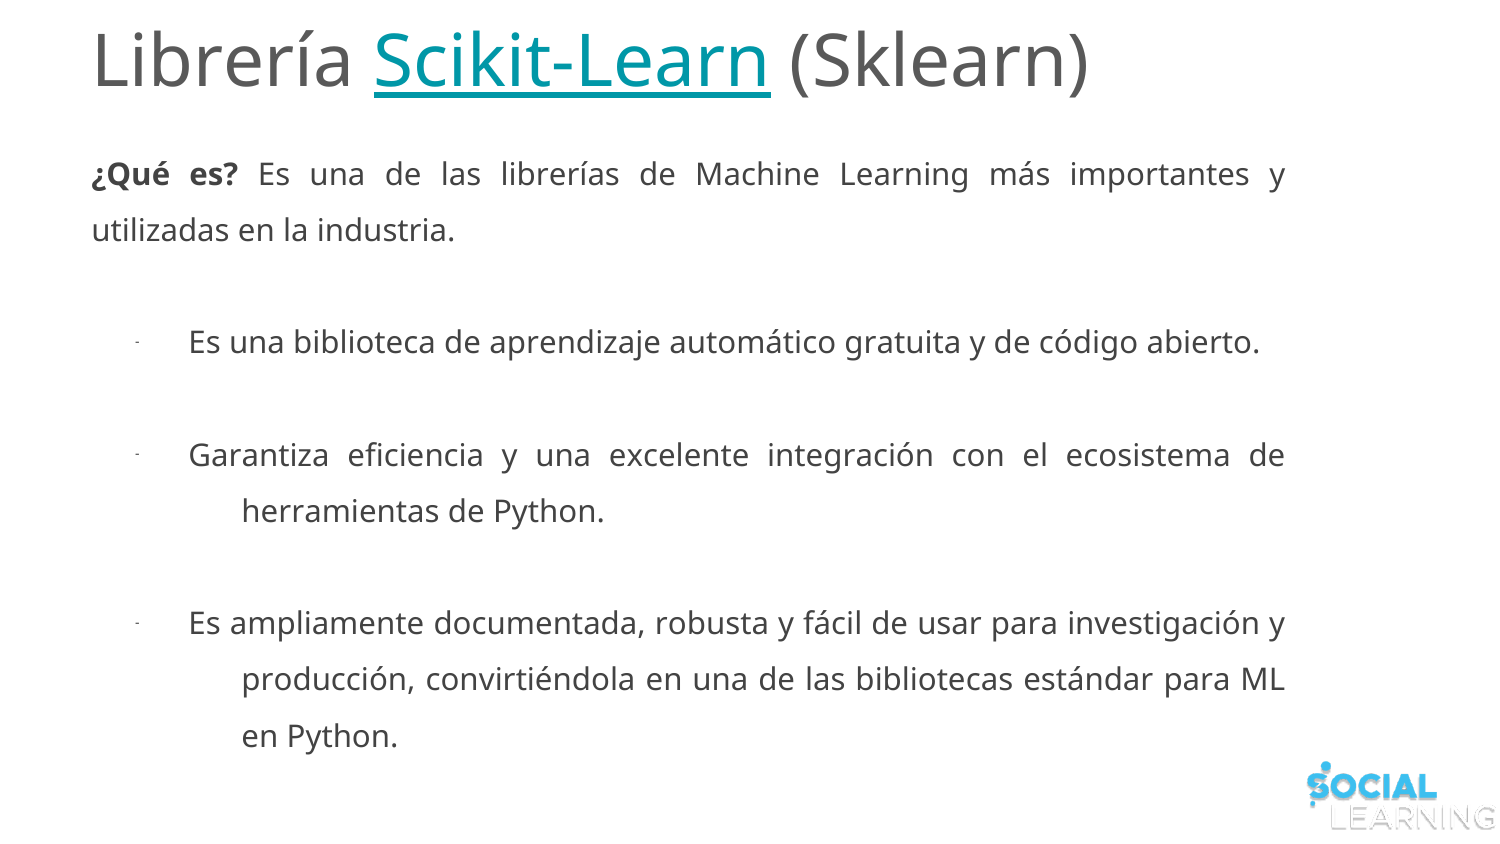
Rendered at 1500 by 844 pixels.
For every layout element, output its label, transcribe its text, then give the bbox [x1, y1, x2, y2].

picture [1301, 744, 1500, 844]
text_box Librería Scikit-Learn (Sklearn) [76, 0, 1281, 120]
text_box ¿Qué es? Es una de las librerías de Machine Learning más importantes y utilizadas en la industria. Es una biblioteca de aprendizaje automático gratuita y de código abierto. Garantiza eficiencia y una excelente integración con el ecosistema de herramientas de Python. Es ampliamente documentada, robusta y fácil de usar para investigación y producción, convirtiéndola en una de las bibliotecas estándar para ML en Python. [76, 120, 1302, 814]
